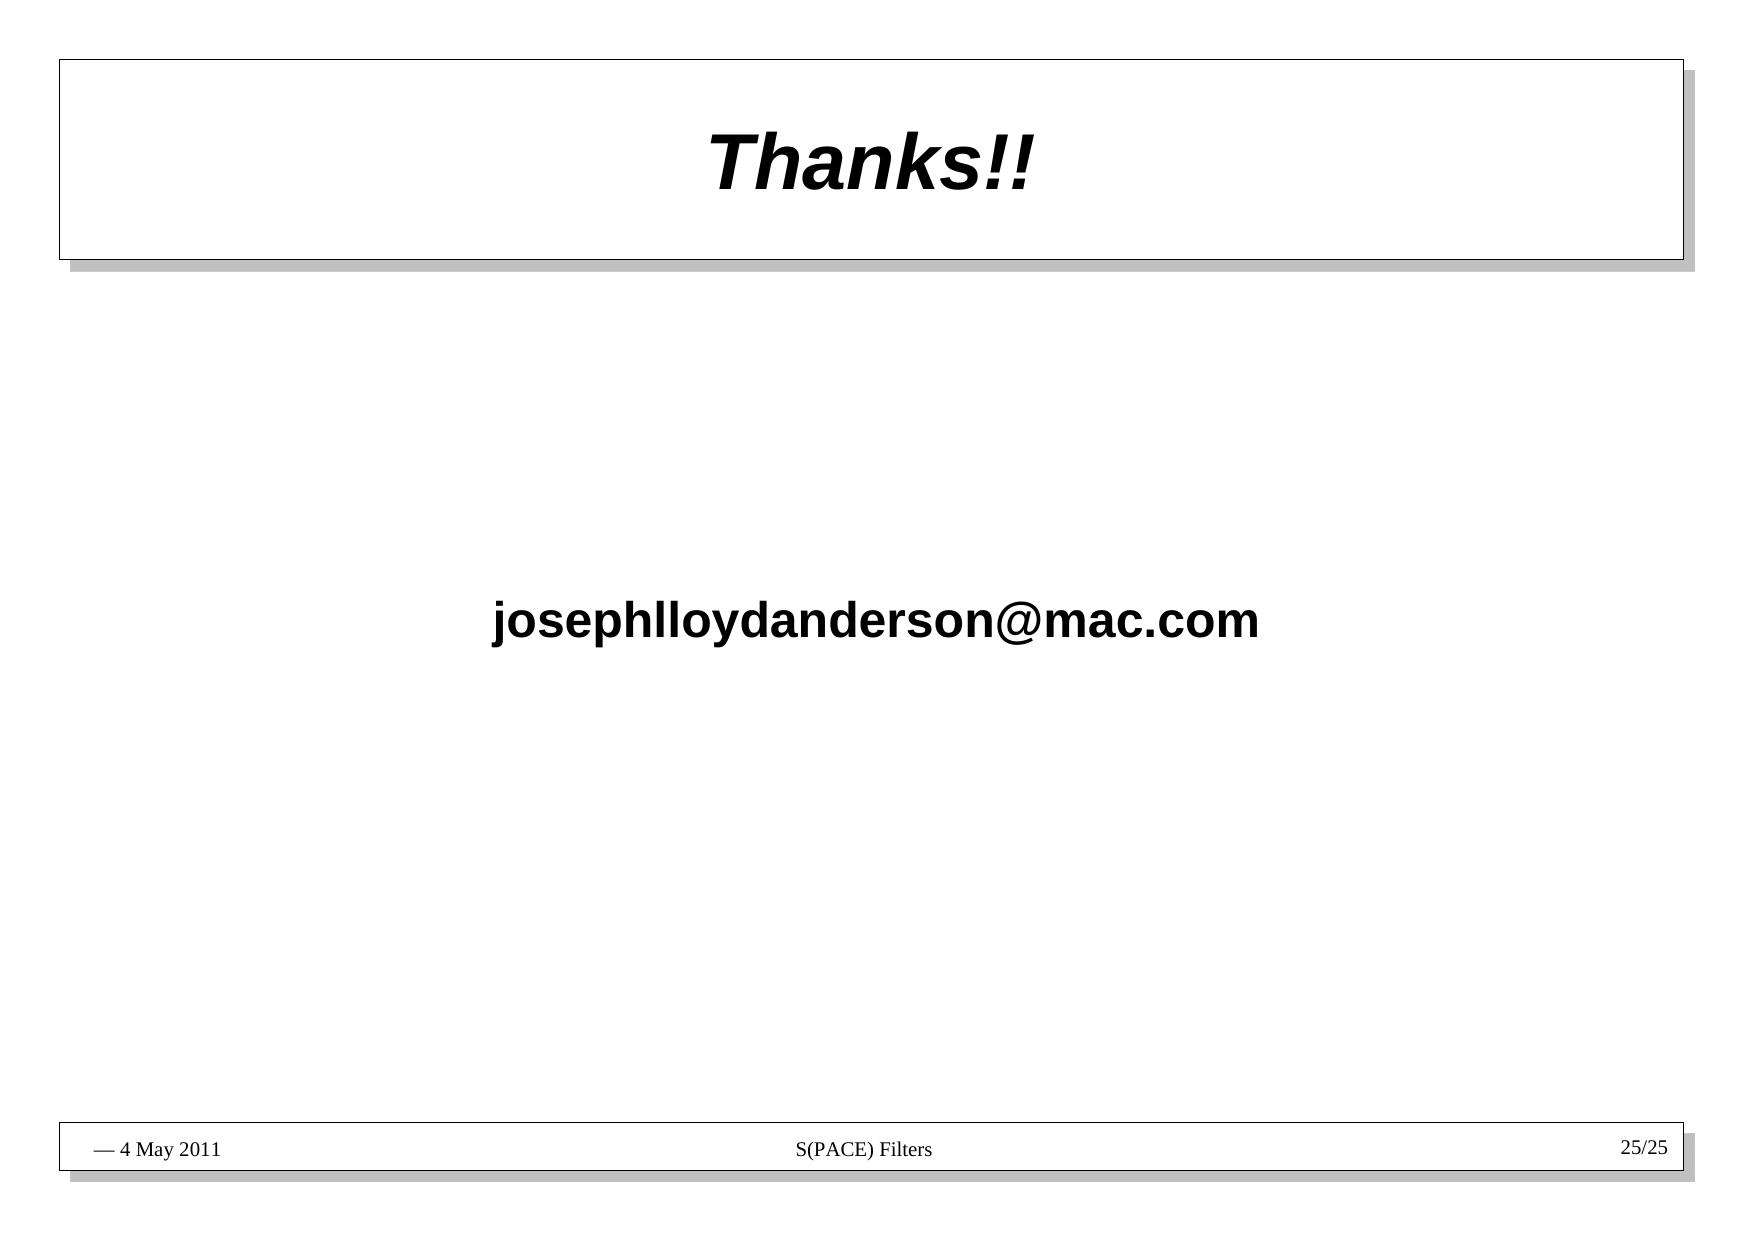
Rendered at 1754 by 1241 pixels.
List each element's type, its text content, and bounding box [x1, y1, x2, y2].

text_box josephlloydanderson@mac.com [492, 592, 1262, 649]
title Thanks!! [59, 59, 1684, 266]
